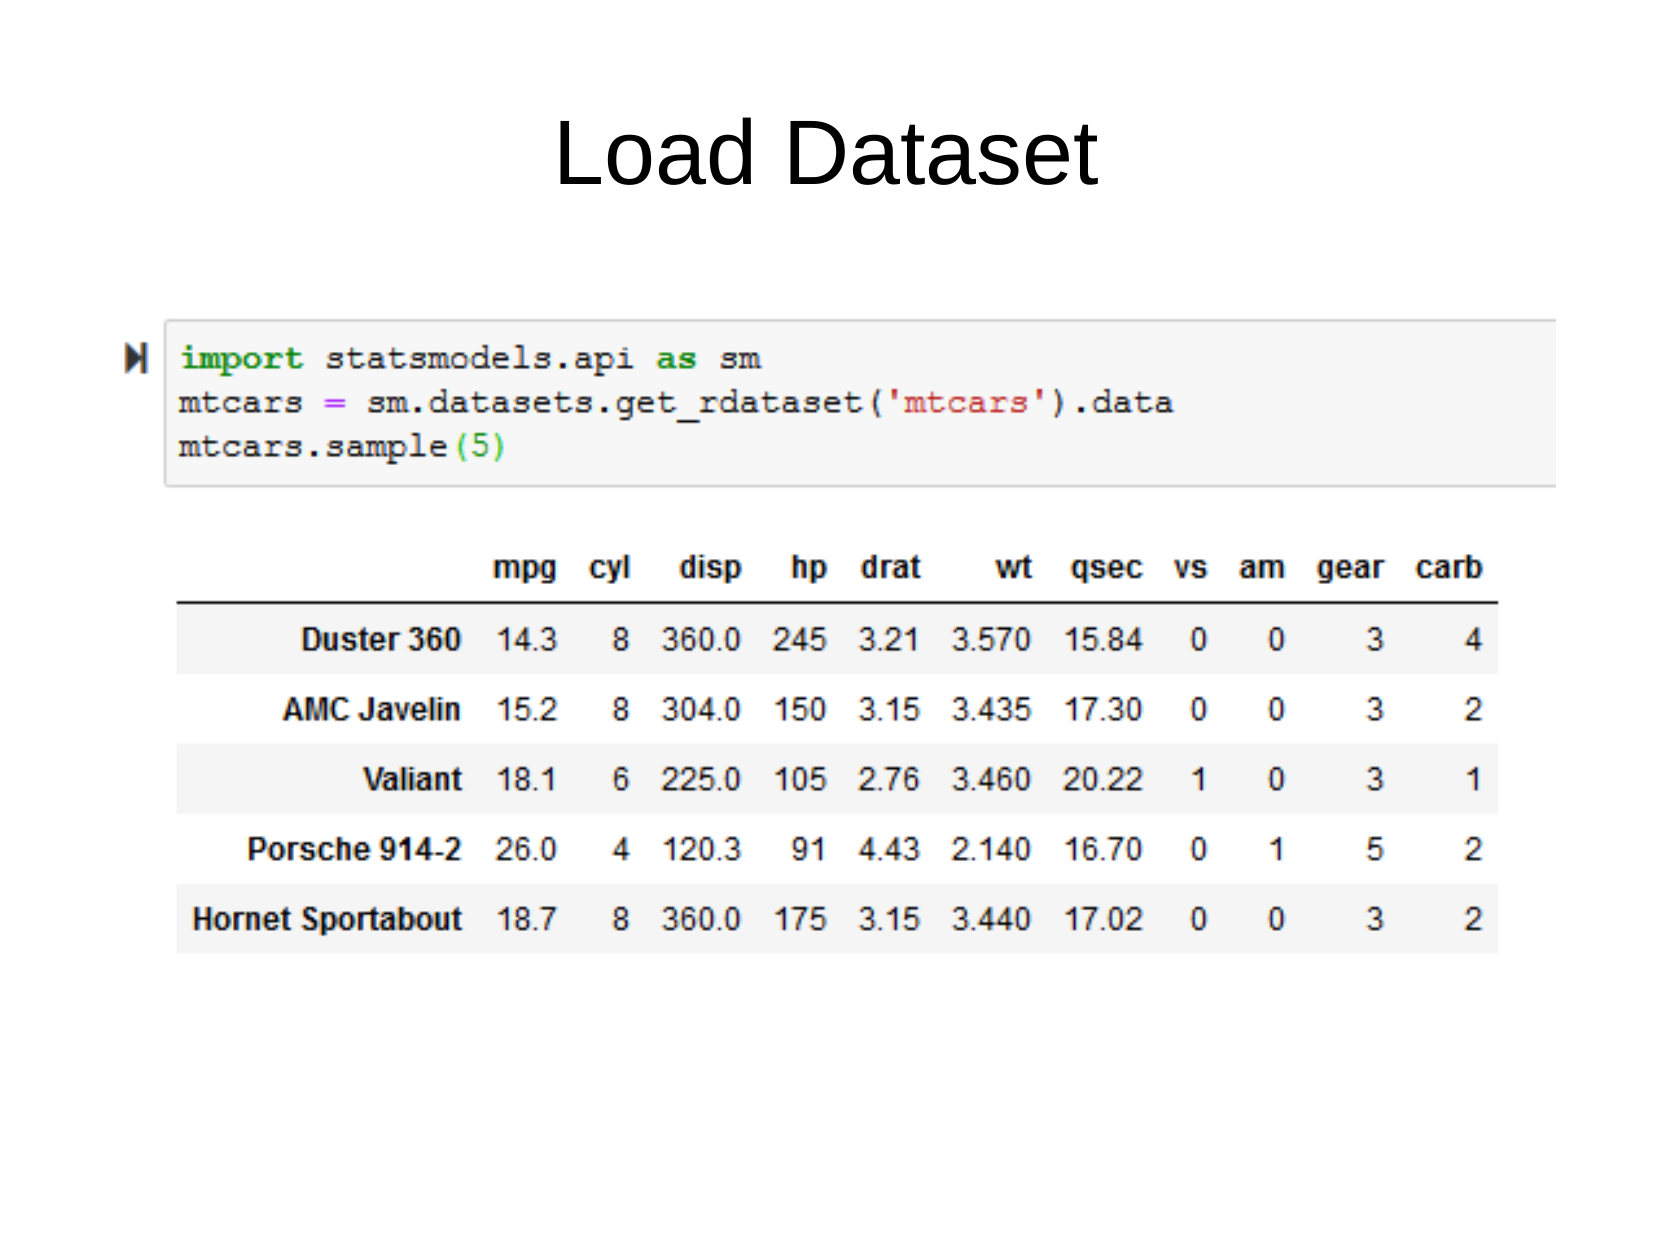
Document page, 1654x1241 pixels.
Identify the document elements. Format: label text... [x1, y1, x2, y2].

picture [92, 294, 1556, 976]
title Load Dataset [82, 49, 1571, 257]
